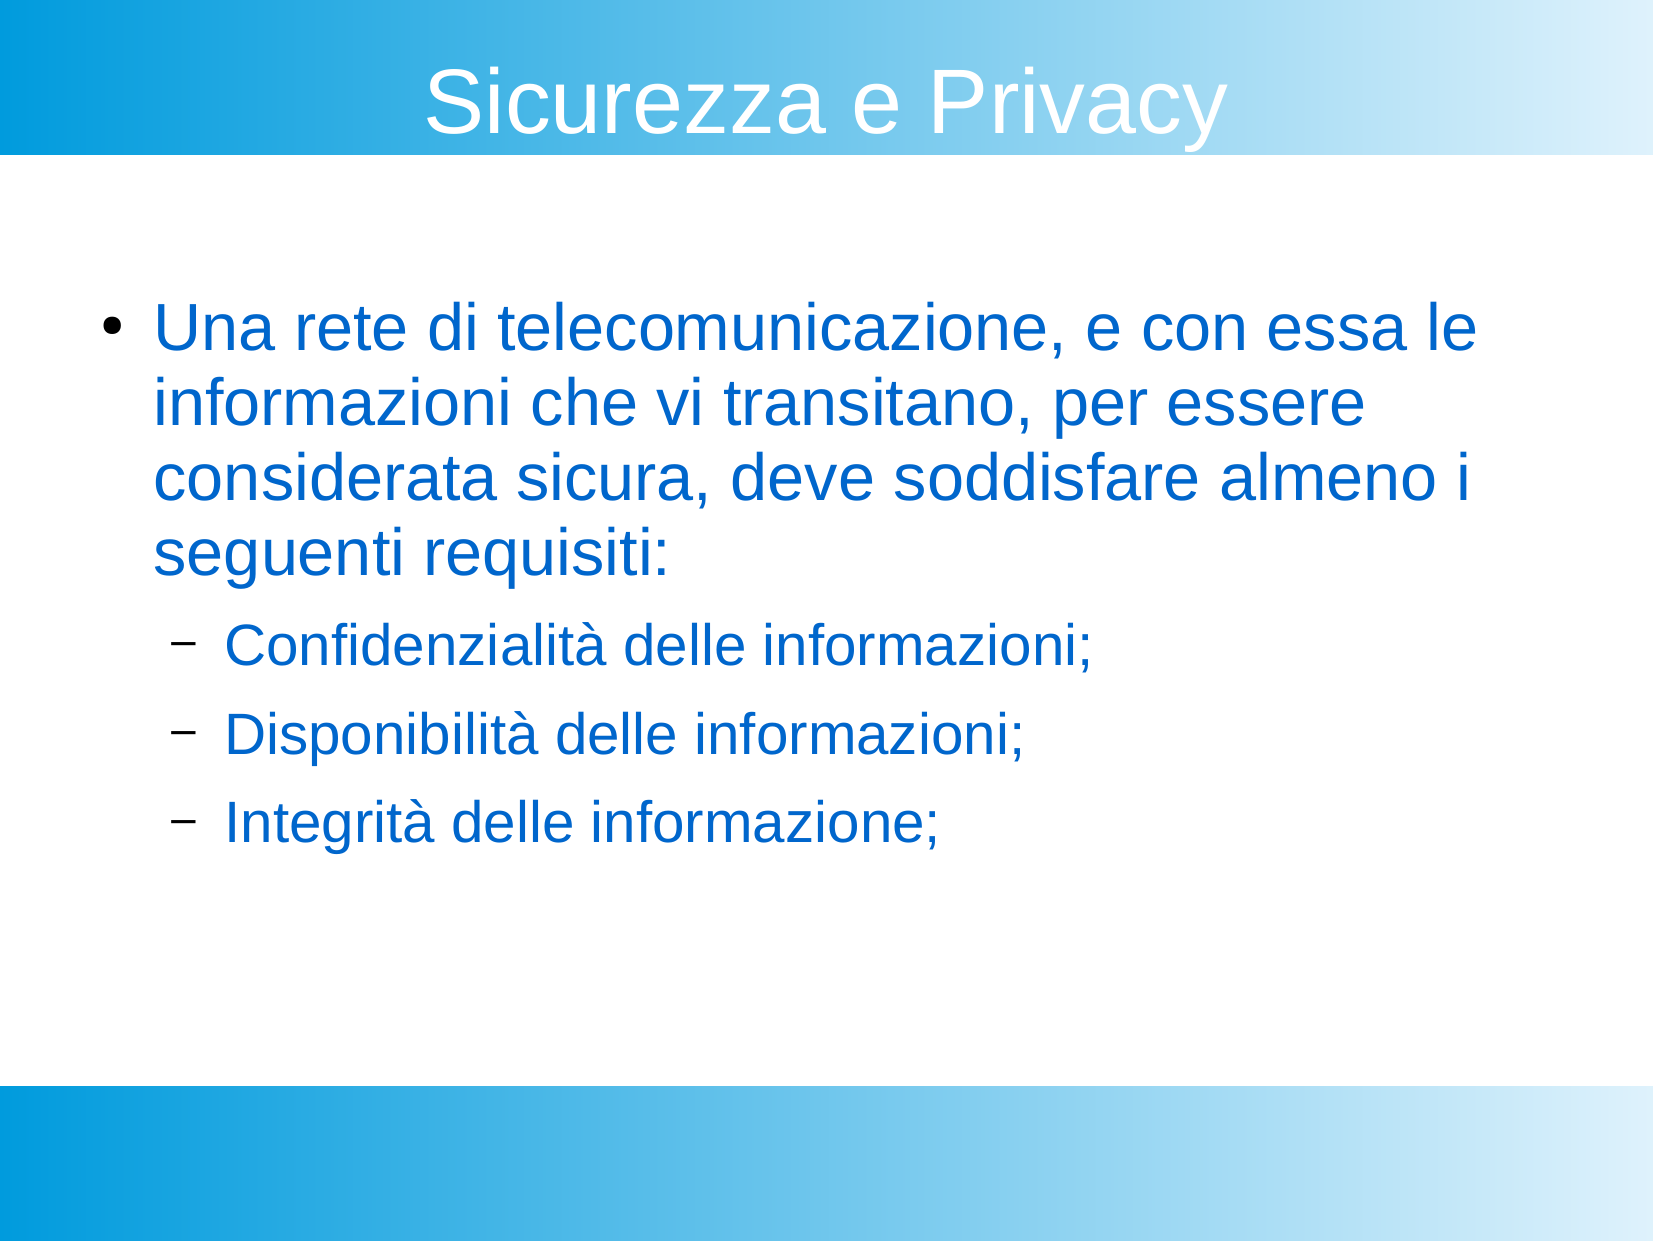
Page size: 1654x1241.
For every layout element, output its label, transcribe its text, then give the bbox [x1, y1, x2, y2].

title Sicurezza e Privacy [82, 49, 1571, 155]
list Una rete di telecomunicazione, e con essa le informazioni che vi transitano, per essere considerata sicura, deve soddisfare almeno i seguenti requisiti: Confidenzialità delle informazioni; Disponibilità delle informazioni; Integrità delle informazione; [82, 290, 1571, 1010]
